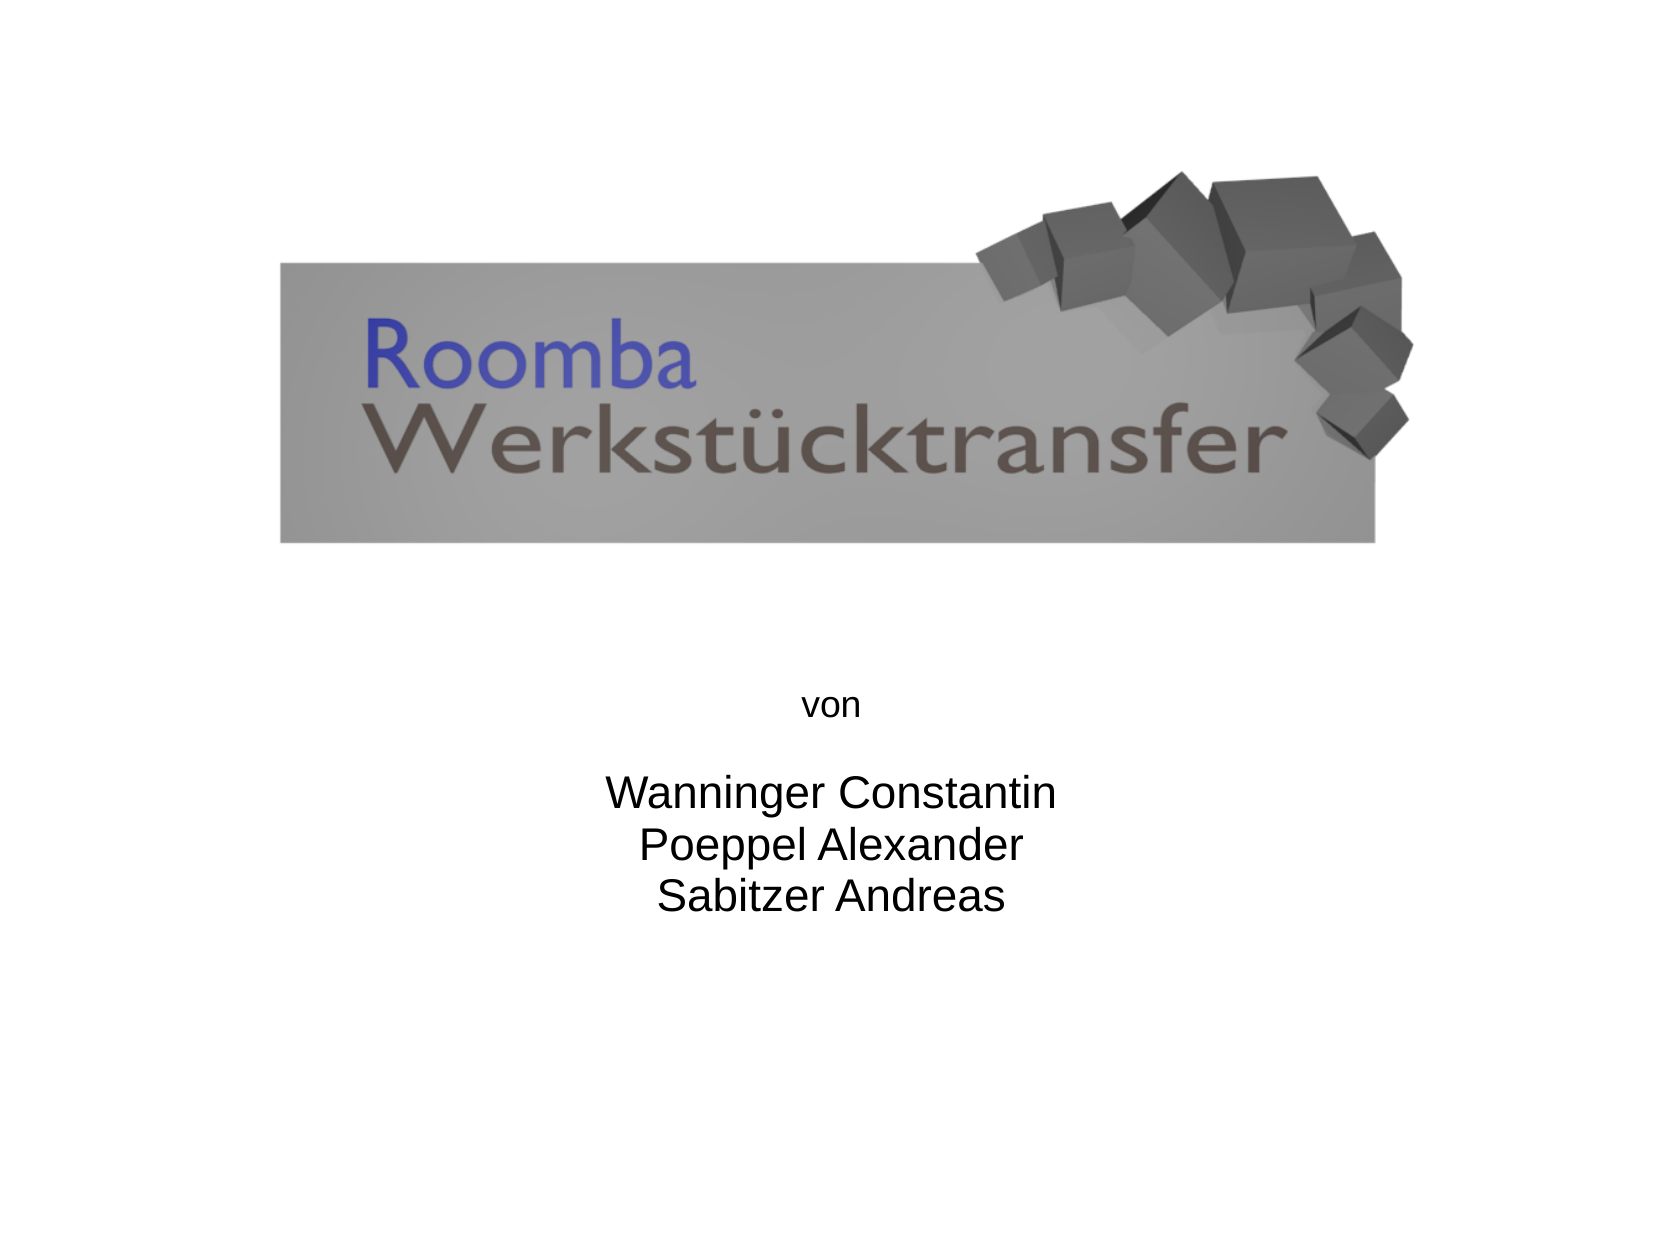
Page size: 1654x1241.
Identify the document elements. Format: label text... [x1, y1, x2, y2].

picture [236, 70, 1424, 739]
text_box von Wanninger Constantin Poeppel Alexander Sabitzer Andreas [590, 675, 1073, 928]
